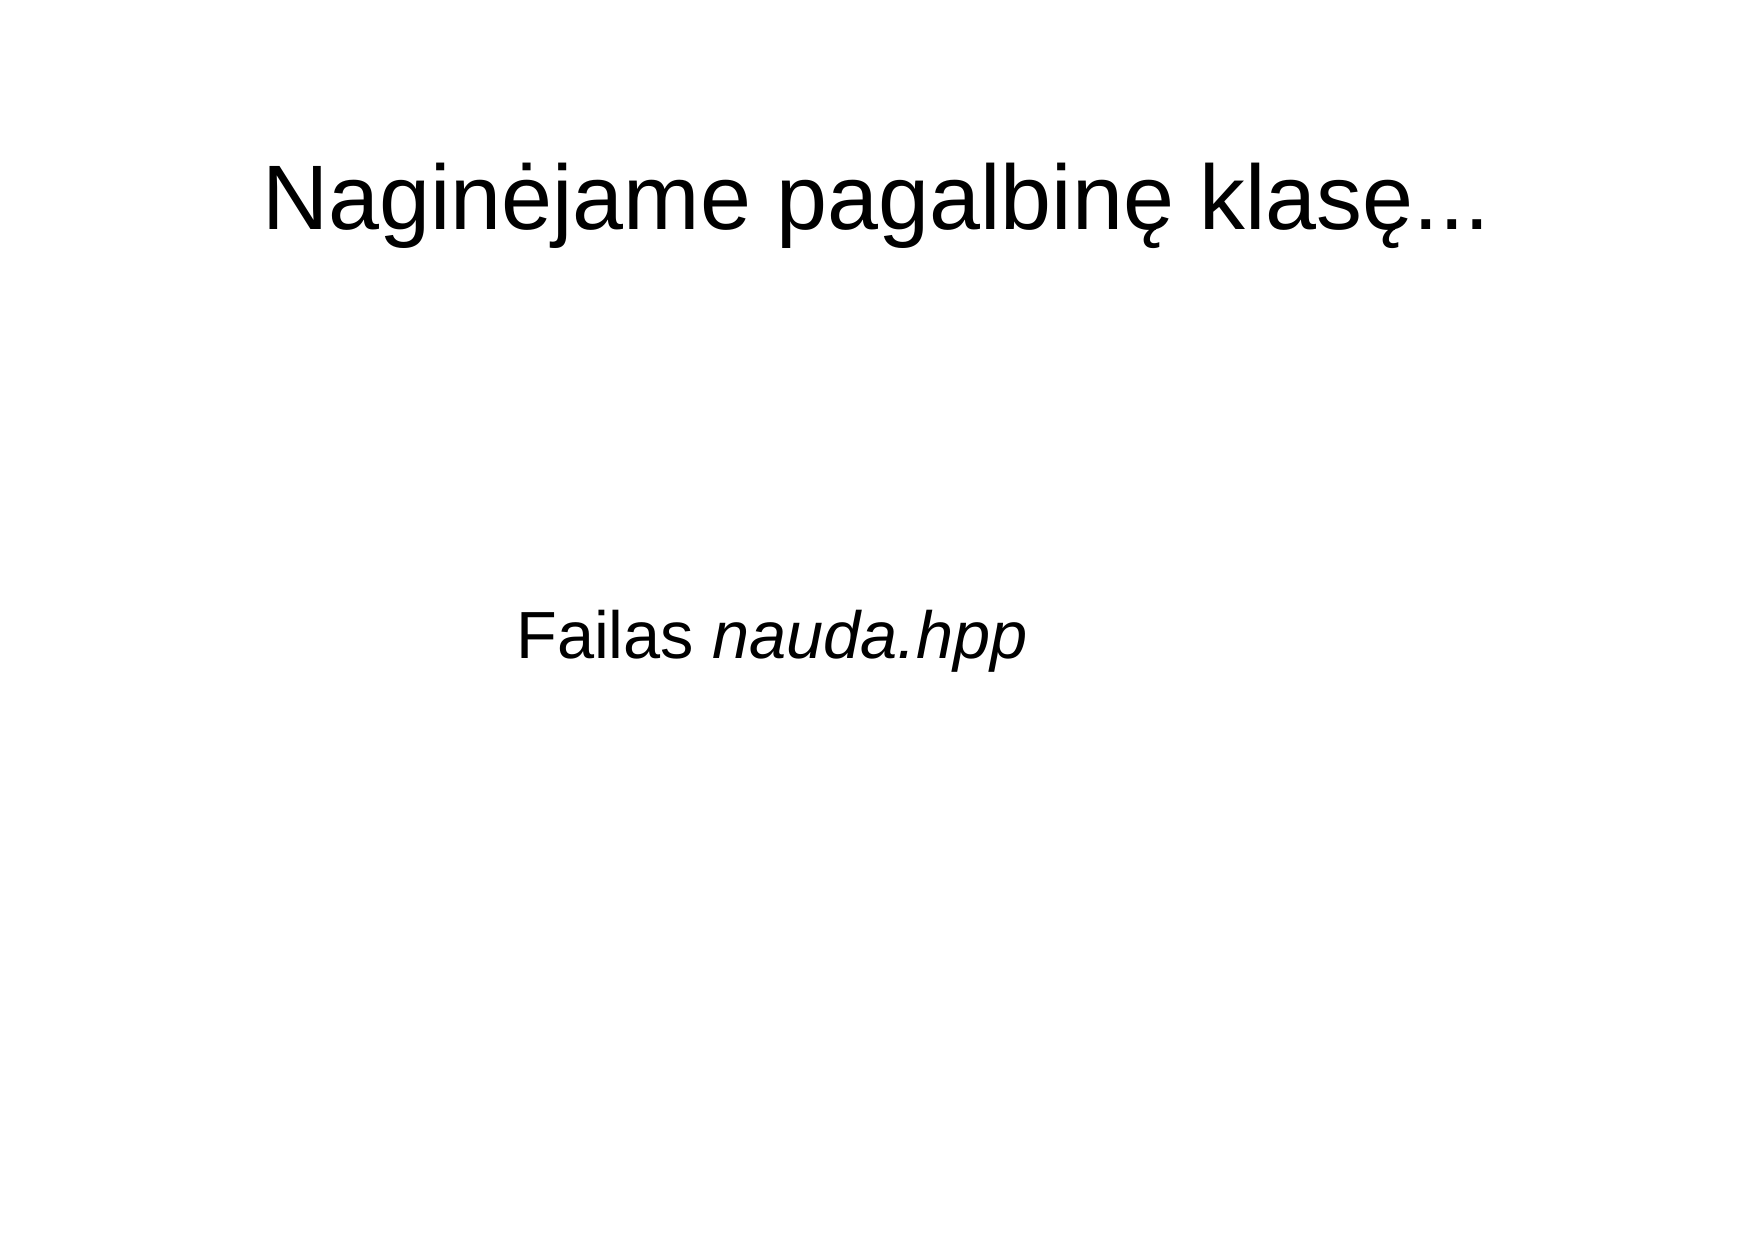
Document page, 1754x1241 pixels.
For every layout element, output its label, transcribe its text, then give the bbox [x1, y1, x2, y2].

text_box Failas nauda.hpp [501, 590, 1241, 680]
title Naginėjame pagalbinę klasę... [140, 103, 1614, 292]
